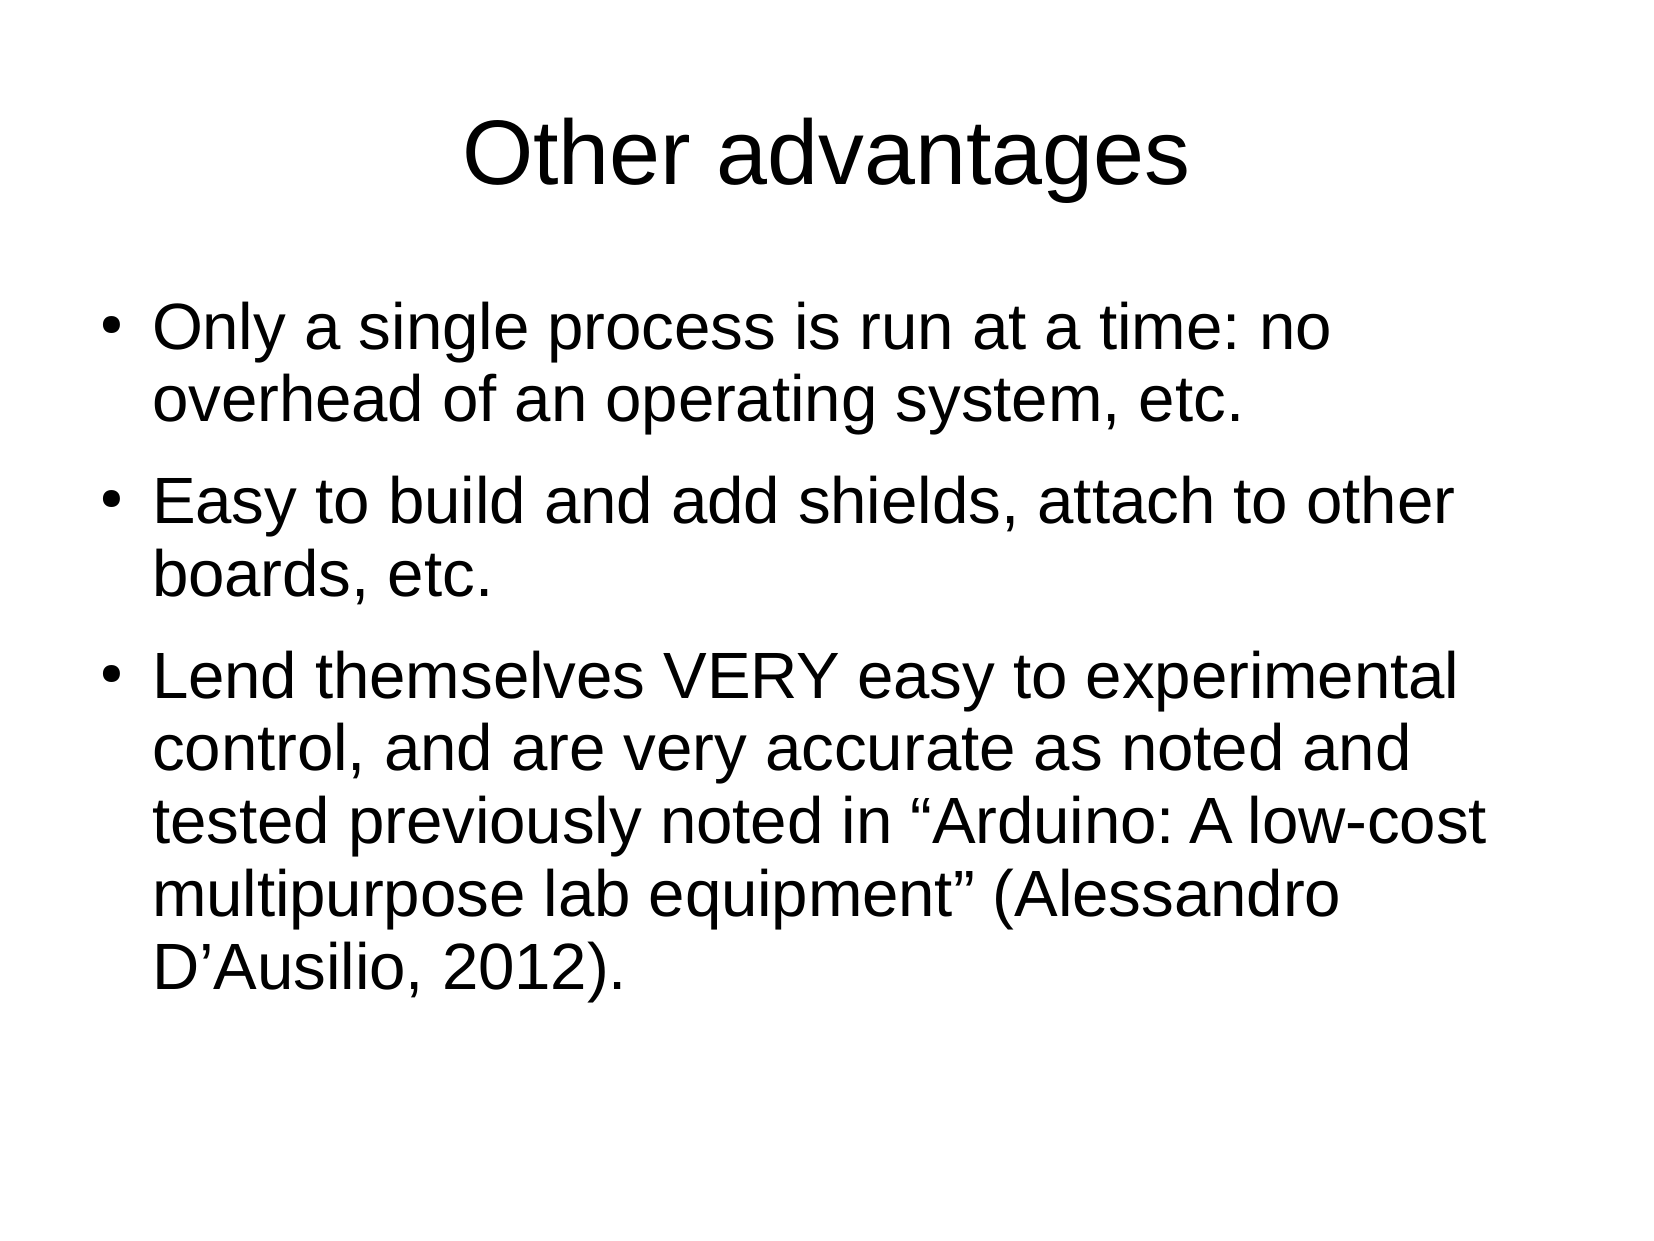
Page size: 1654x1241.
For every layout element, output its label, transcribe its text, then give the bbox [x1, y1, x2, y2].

list Only a single process is run at a time: no overhead of an operating system, etc. Easy to build and add shields, attach to other boards, etc. Lend themselves VERY easy to experimental control, and are very accurate as noted and tested previously noted in “Arduino: A low-cost multipurpose lab equipment” (Alessandro D’Ausilio, 2012). [82, 290, 1571, 1010]
title Other advantages [82, 49, 1571, 257]
